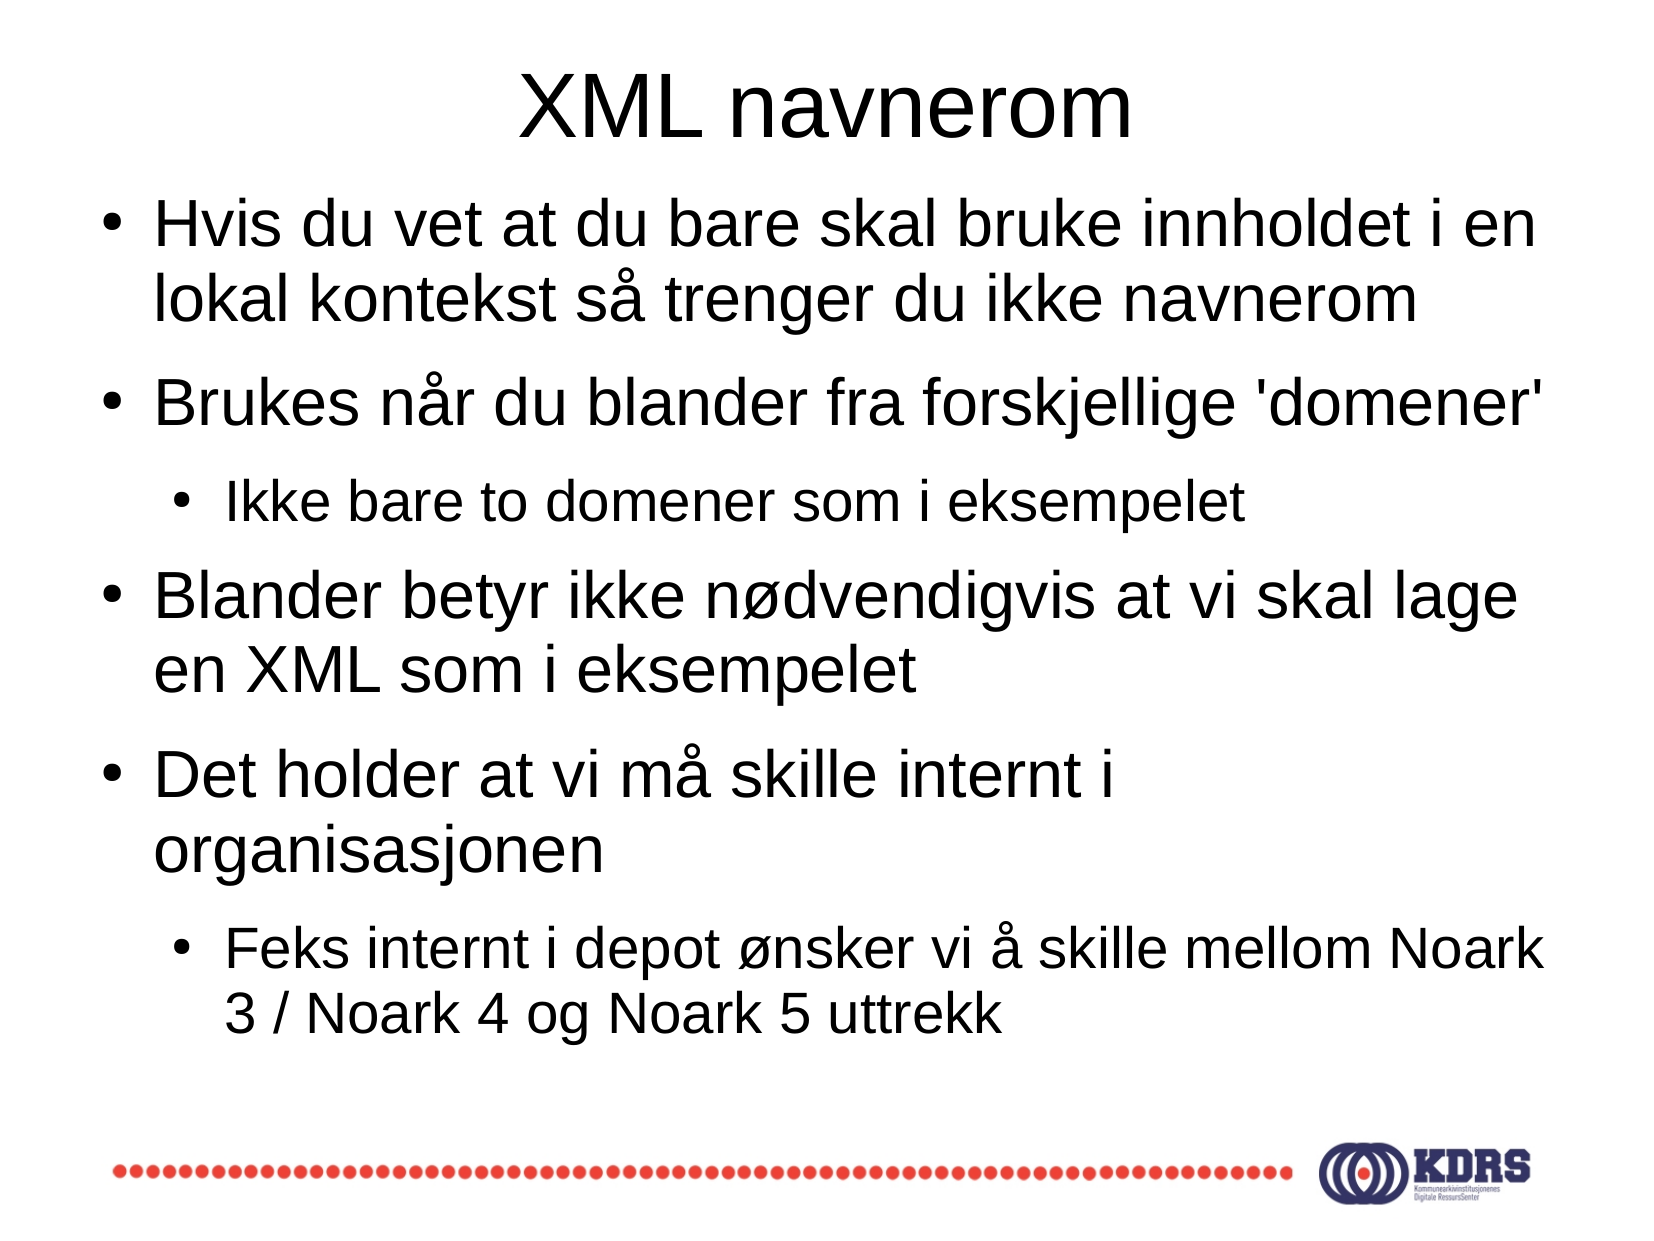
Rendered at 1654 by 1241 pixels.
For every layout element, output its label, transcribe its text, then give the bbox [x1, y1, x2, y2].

title XML navnerom [82, 49, 1571, 162]
picture [85, 1121, 1557, 1219]
list Hvis du vet at du bare skal bruke innholdet i en lokal kontekst så trenger du ikke navnerom Brukes når du blander fra forskjellige 'domener' Ikke bare to domener som i eksempelet Blander betyr ikke nødvendigvis at vi skal lage en XML som i eksempelet Det holder at vi må skille internt i organisasjonen Feks internt i depot ønsker vi å skille mellom Noark 3 / Noark 4 og Noark 5 uttrekk [82, 185, 1571, 1102]
